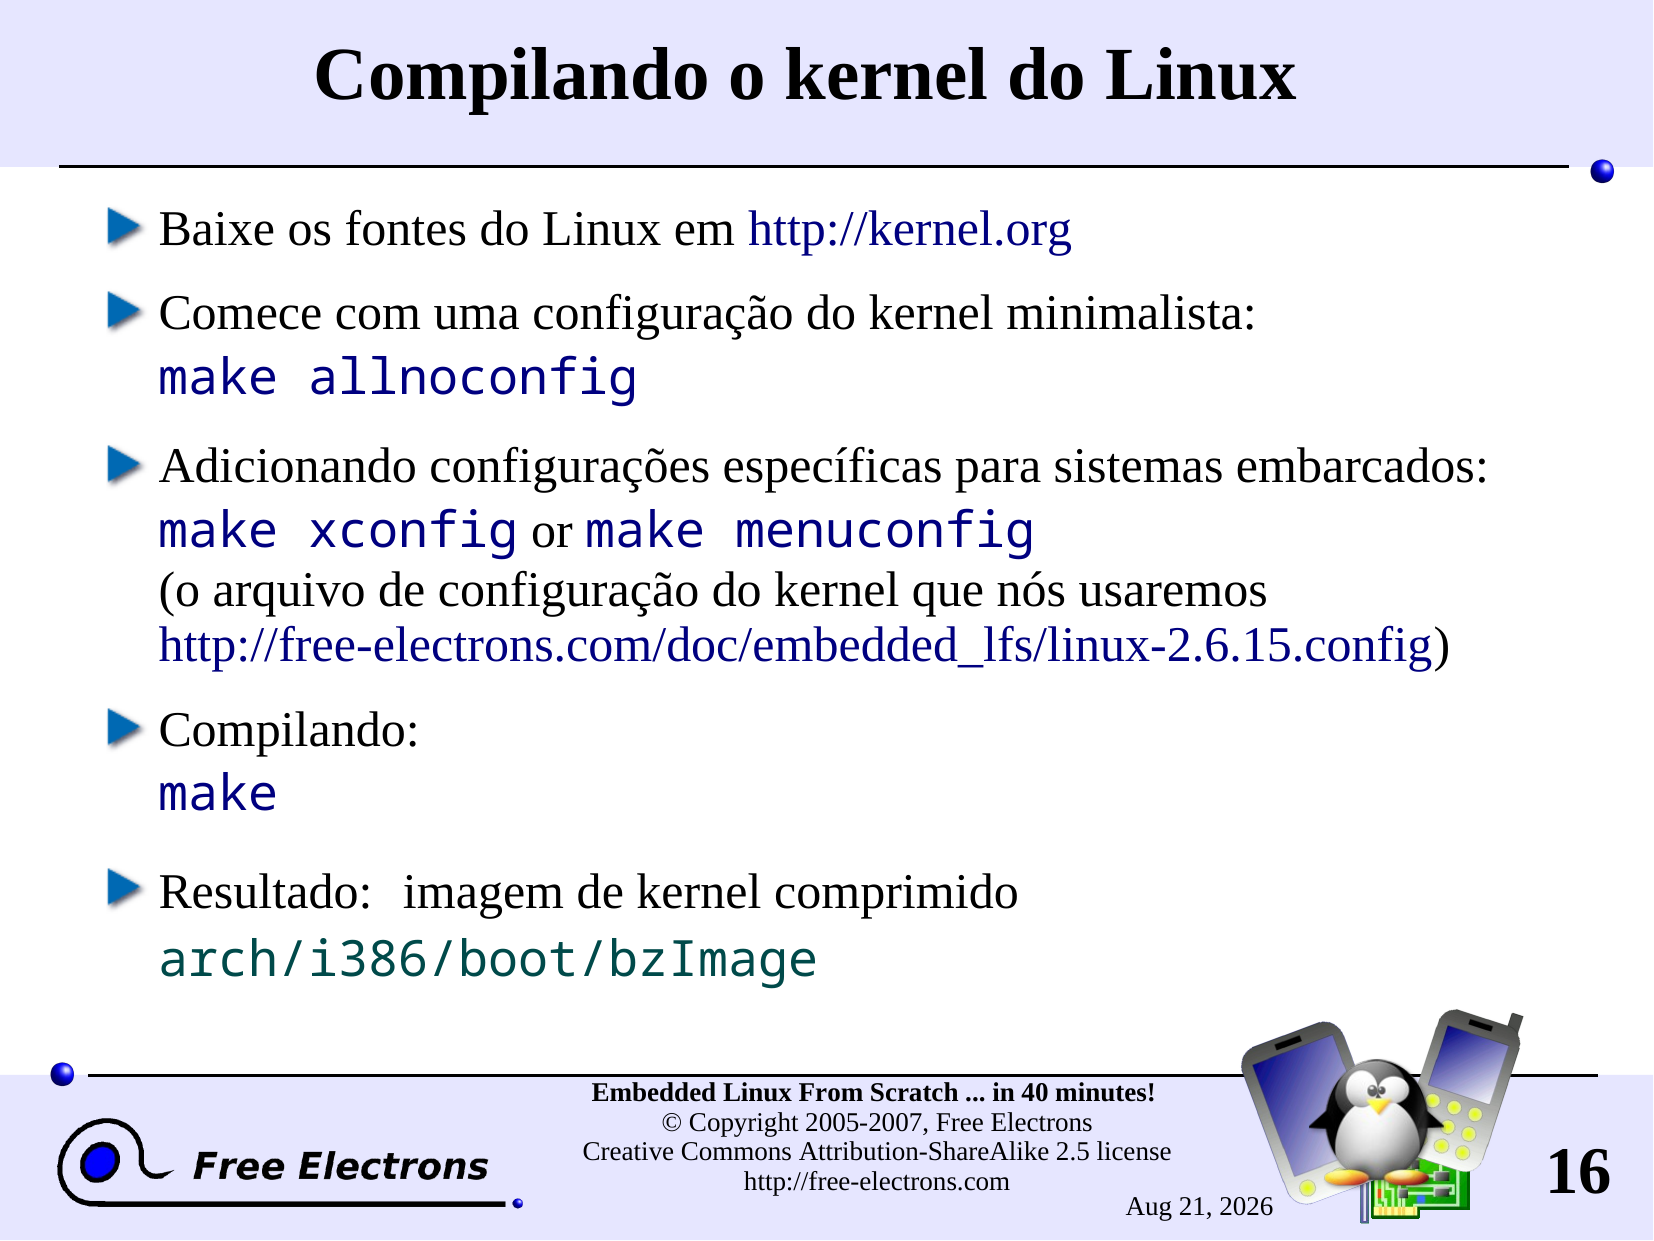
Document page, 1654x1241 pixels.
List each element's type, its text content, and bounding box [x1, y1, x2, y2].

picture [50, 1107, 527, 1216]
title Compilando o kernel do Linux [60, 25, 1551, 124]
picture [1225, 1001, 1538, 1241]
list Baixe os fontes do Linux em http://kernel.org Comece com uma configuração do kernel minimalista: make allnoconfig Adicionando configurações específicas para sistemas embarcados: make xconfig or make menuconfig (o arquivo de configuração do kernel que nós usaremos http://free-electrons.com/doc/embedded_lfs/linux-2.6.15.config) Compilando: make Resultado: imagem de kernel comprimido arch/i386/boot/bzImage [87, 200, 1500, 1040]
